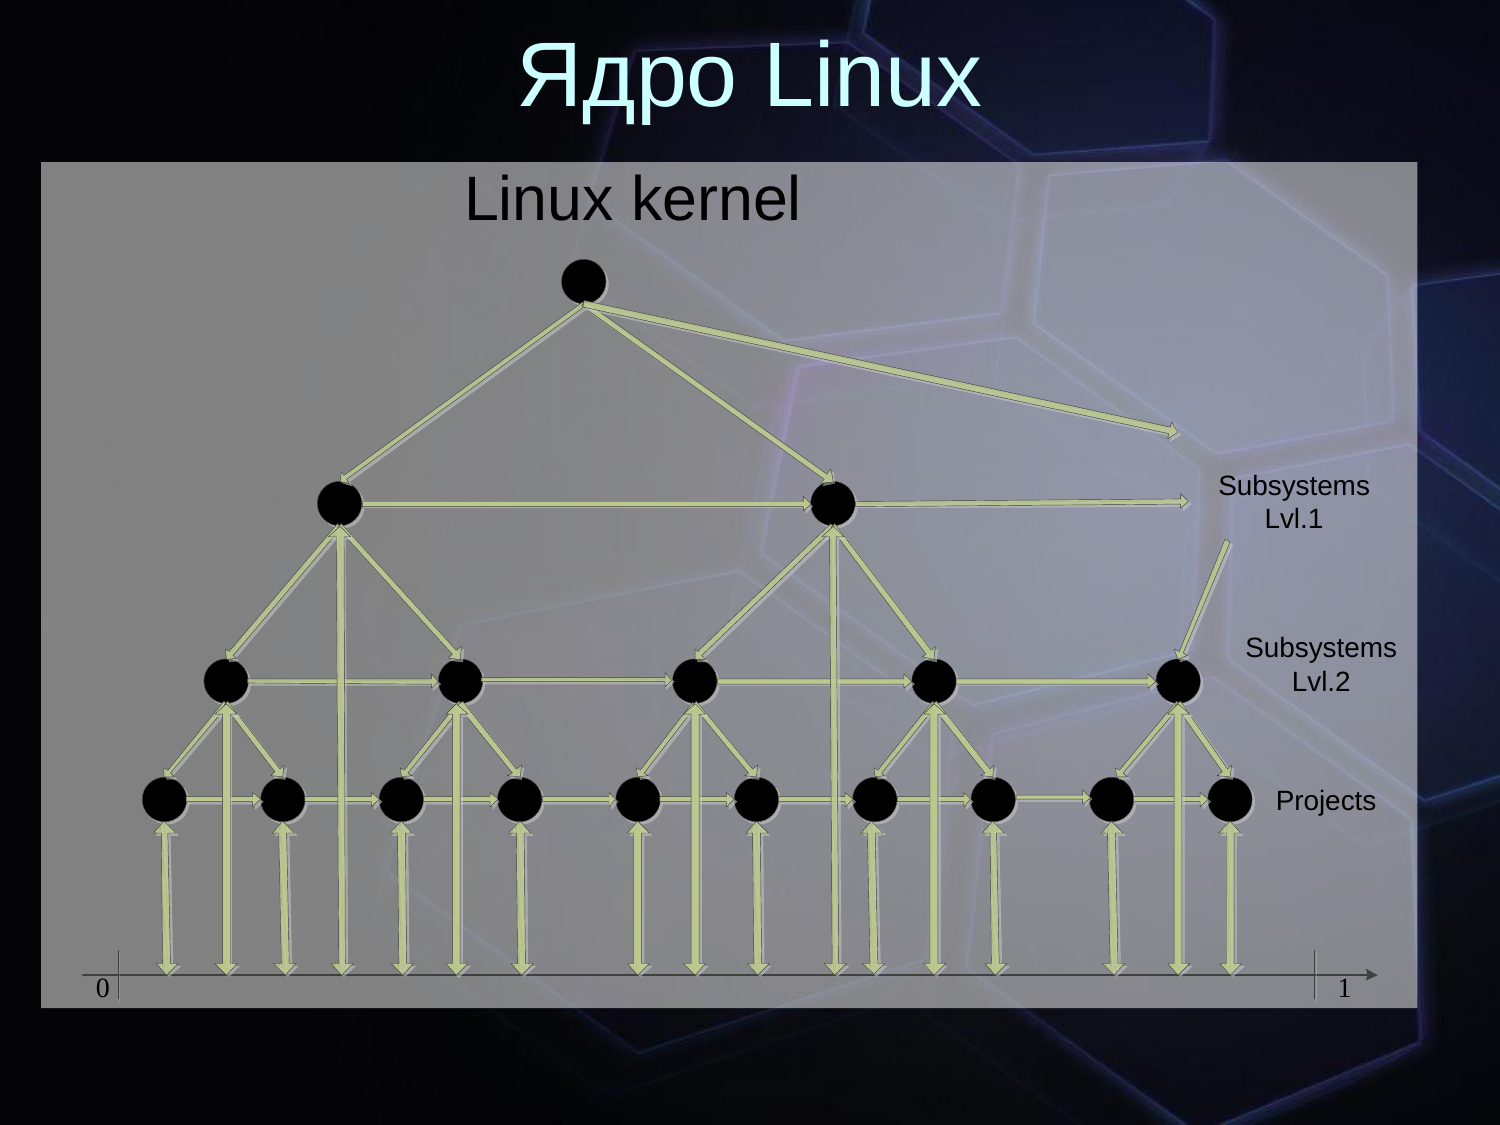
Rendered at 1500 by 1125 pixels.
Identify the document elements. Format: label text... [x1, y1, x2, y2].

picture [0, 0, 1500, 1125]
title Ядро Linux [75, 6, 1425, 133]
